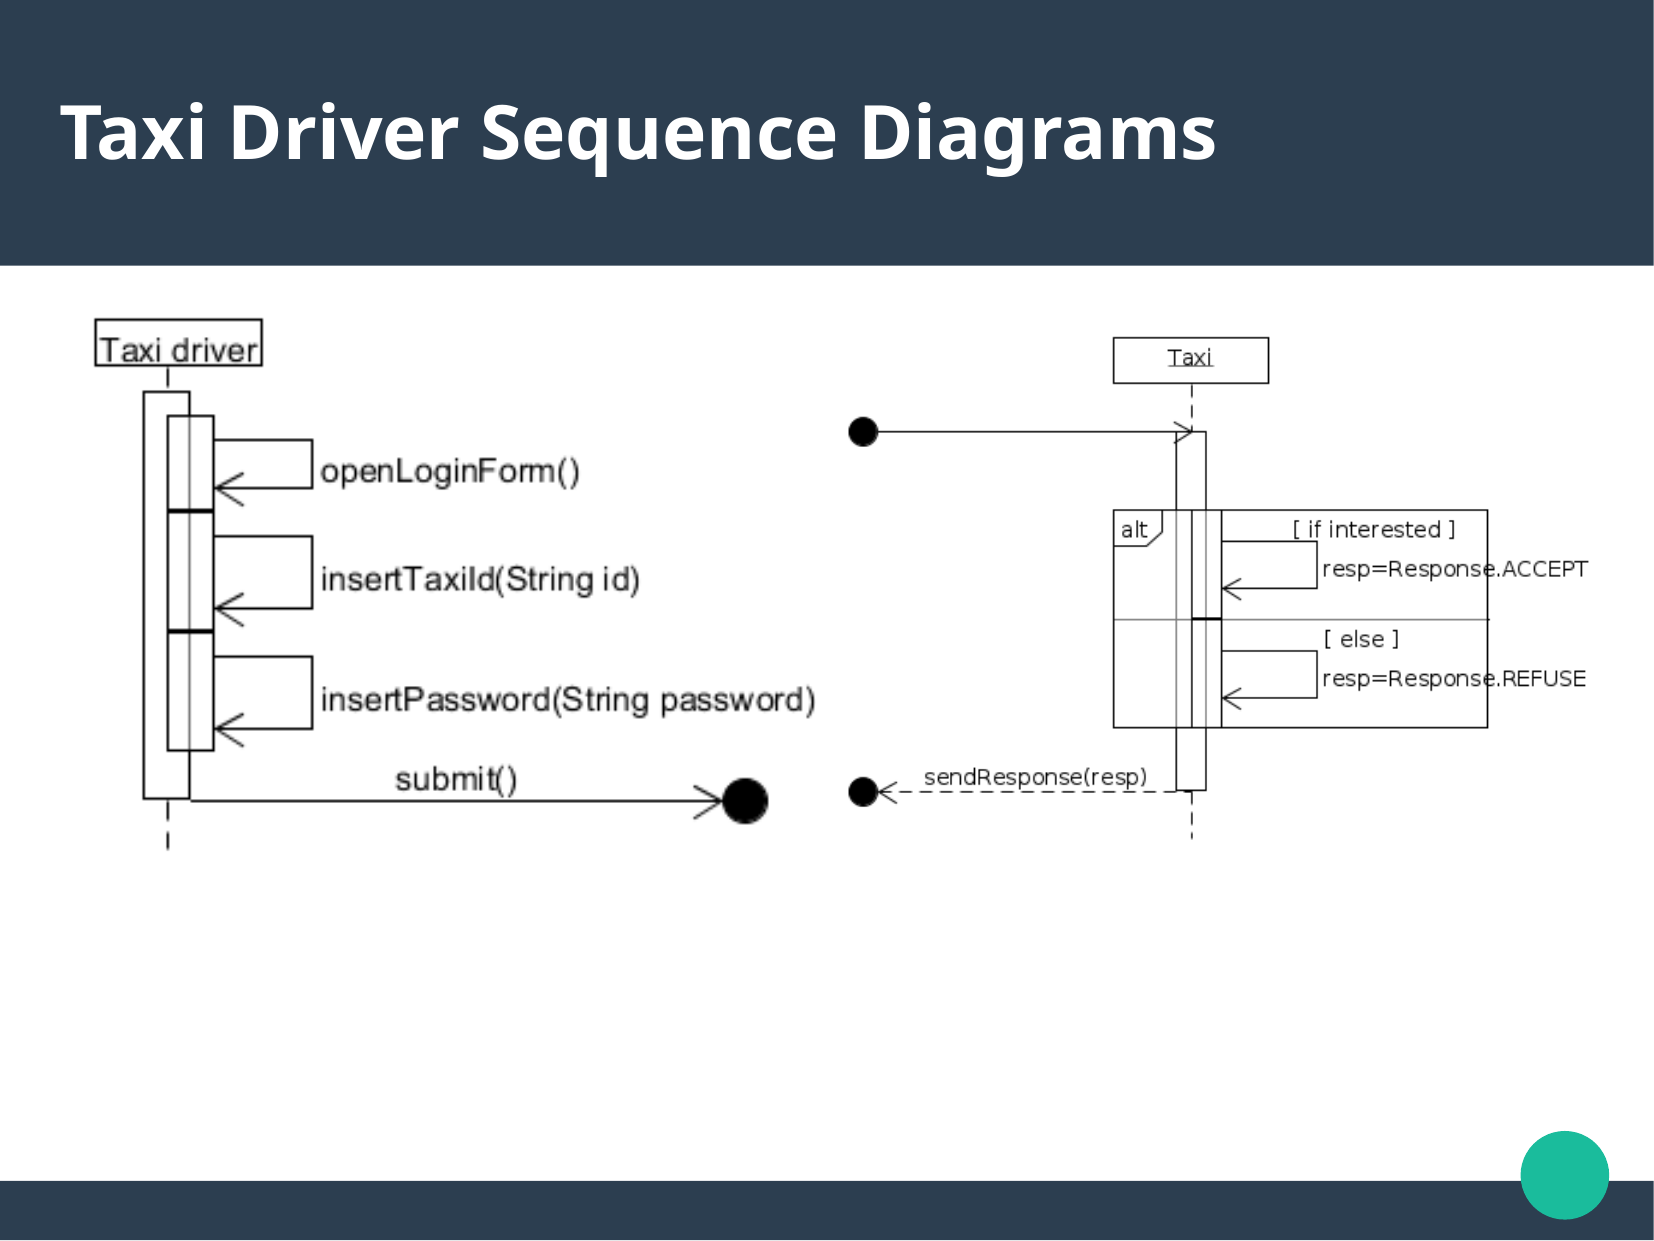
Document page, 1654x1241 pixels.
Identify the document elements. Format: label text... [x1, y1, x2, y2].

picture [47, 271, 1645, 945]
title Taxi Driver Sequence Diagrams [59, 49, 1595, 207]
